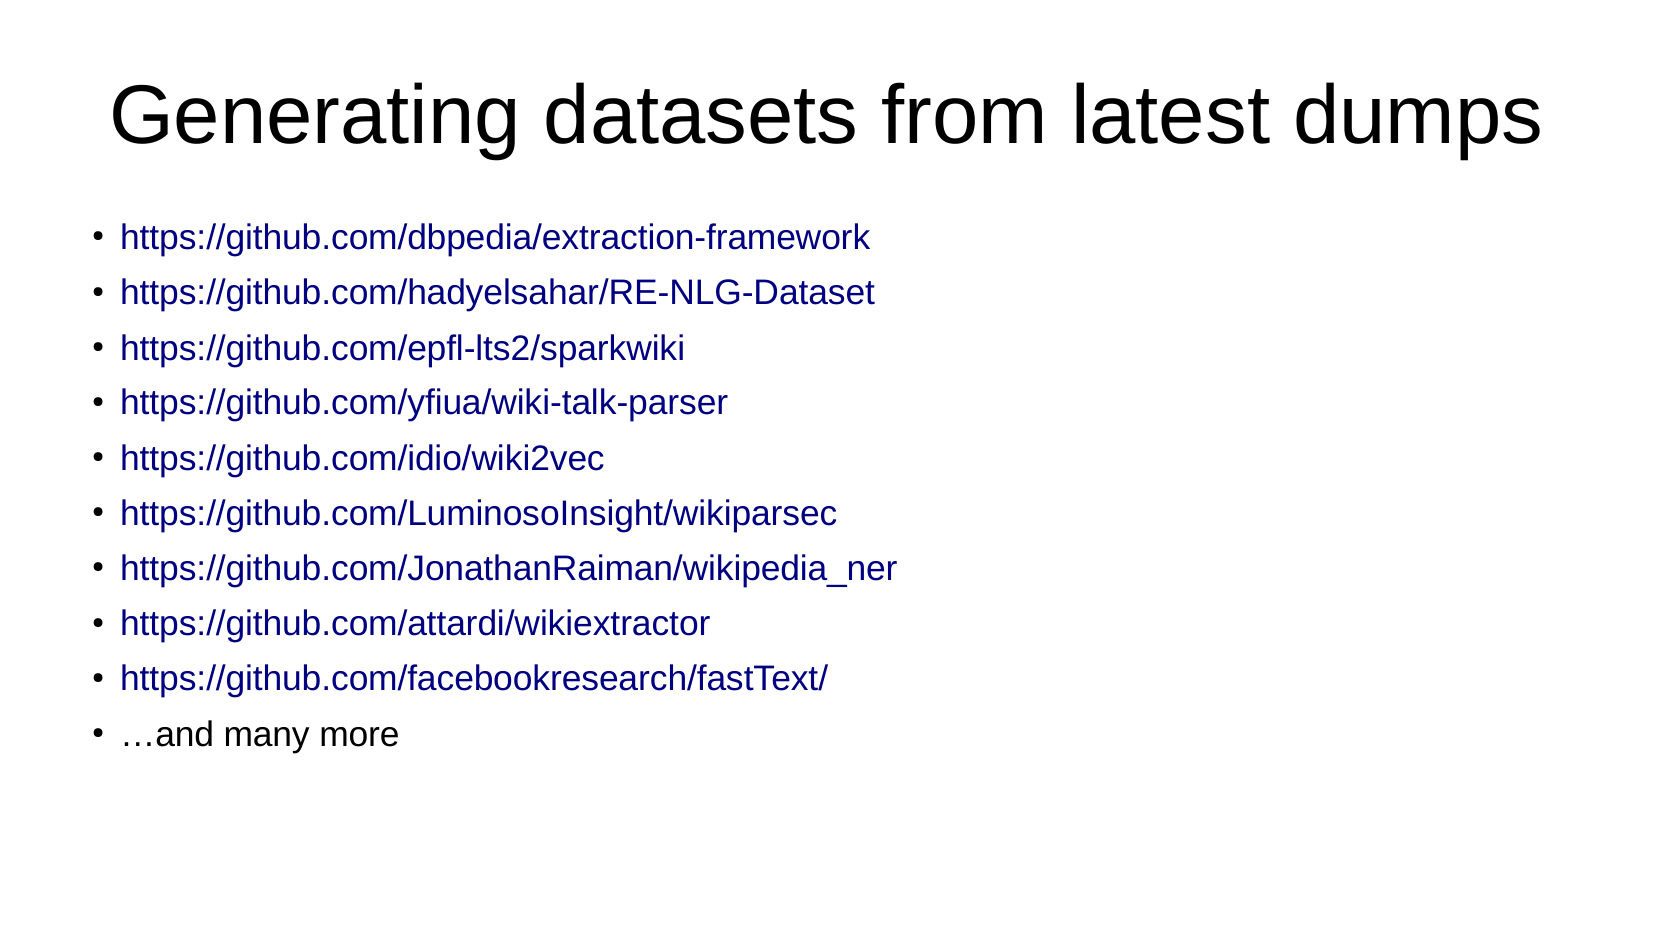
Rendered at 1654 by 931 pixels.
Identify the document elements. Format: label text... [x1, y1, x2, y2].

list https://github.com/dbpedia/extraction-framework https://github.com/hadyelsahar/RE-NLG-Dataset https://github.com/epfl-lts2/sparkwiki https://github.com/yfiua/wiki-talk-parser https://github.com/idio/wiki2vec https://github.com/LuminosoInsight/wikiparsec https://github.com/JonathanRaiman/wikipedia_ner https://github.com/attardi/wikiextractor https://github.com/facebookresearch/fastText/ …and many more [82, 217, 1571, 758]
title Generating datasets from latest dumps [82, 37, 1571, 193]
